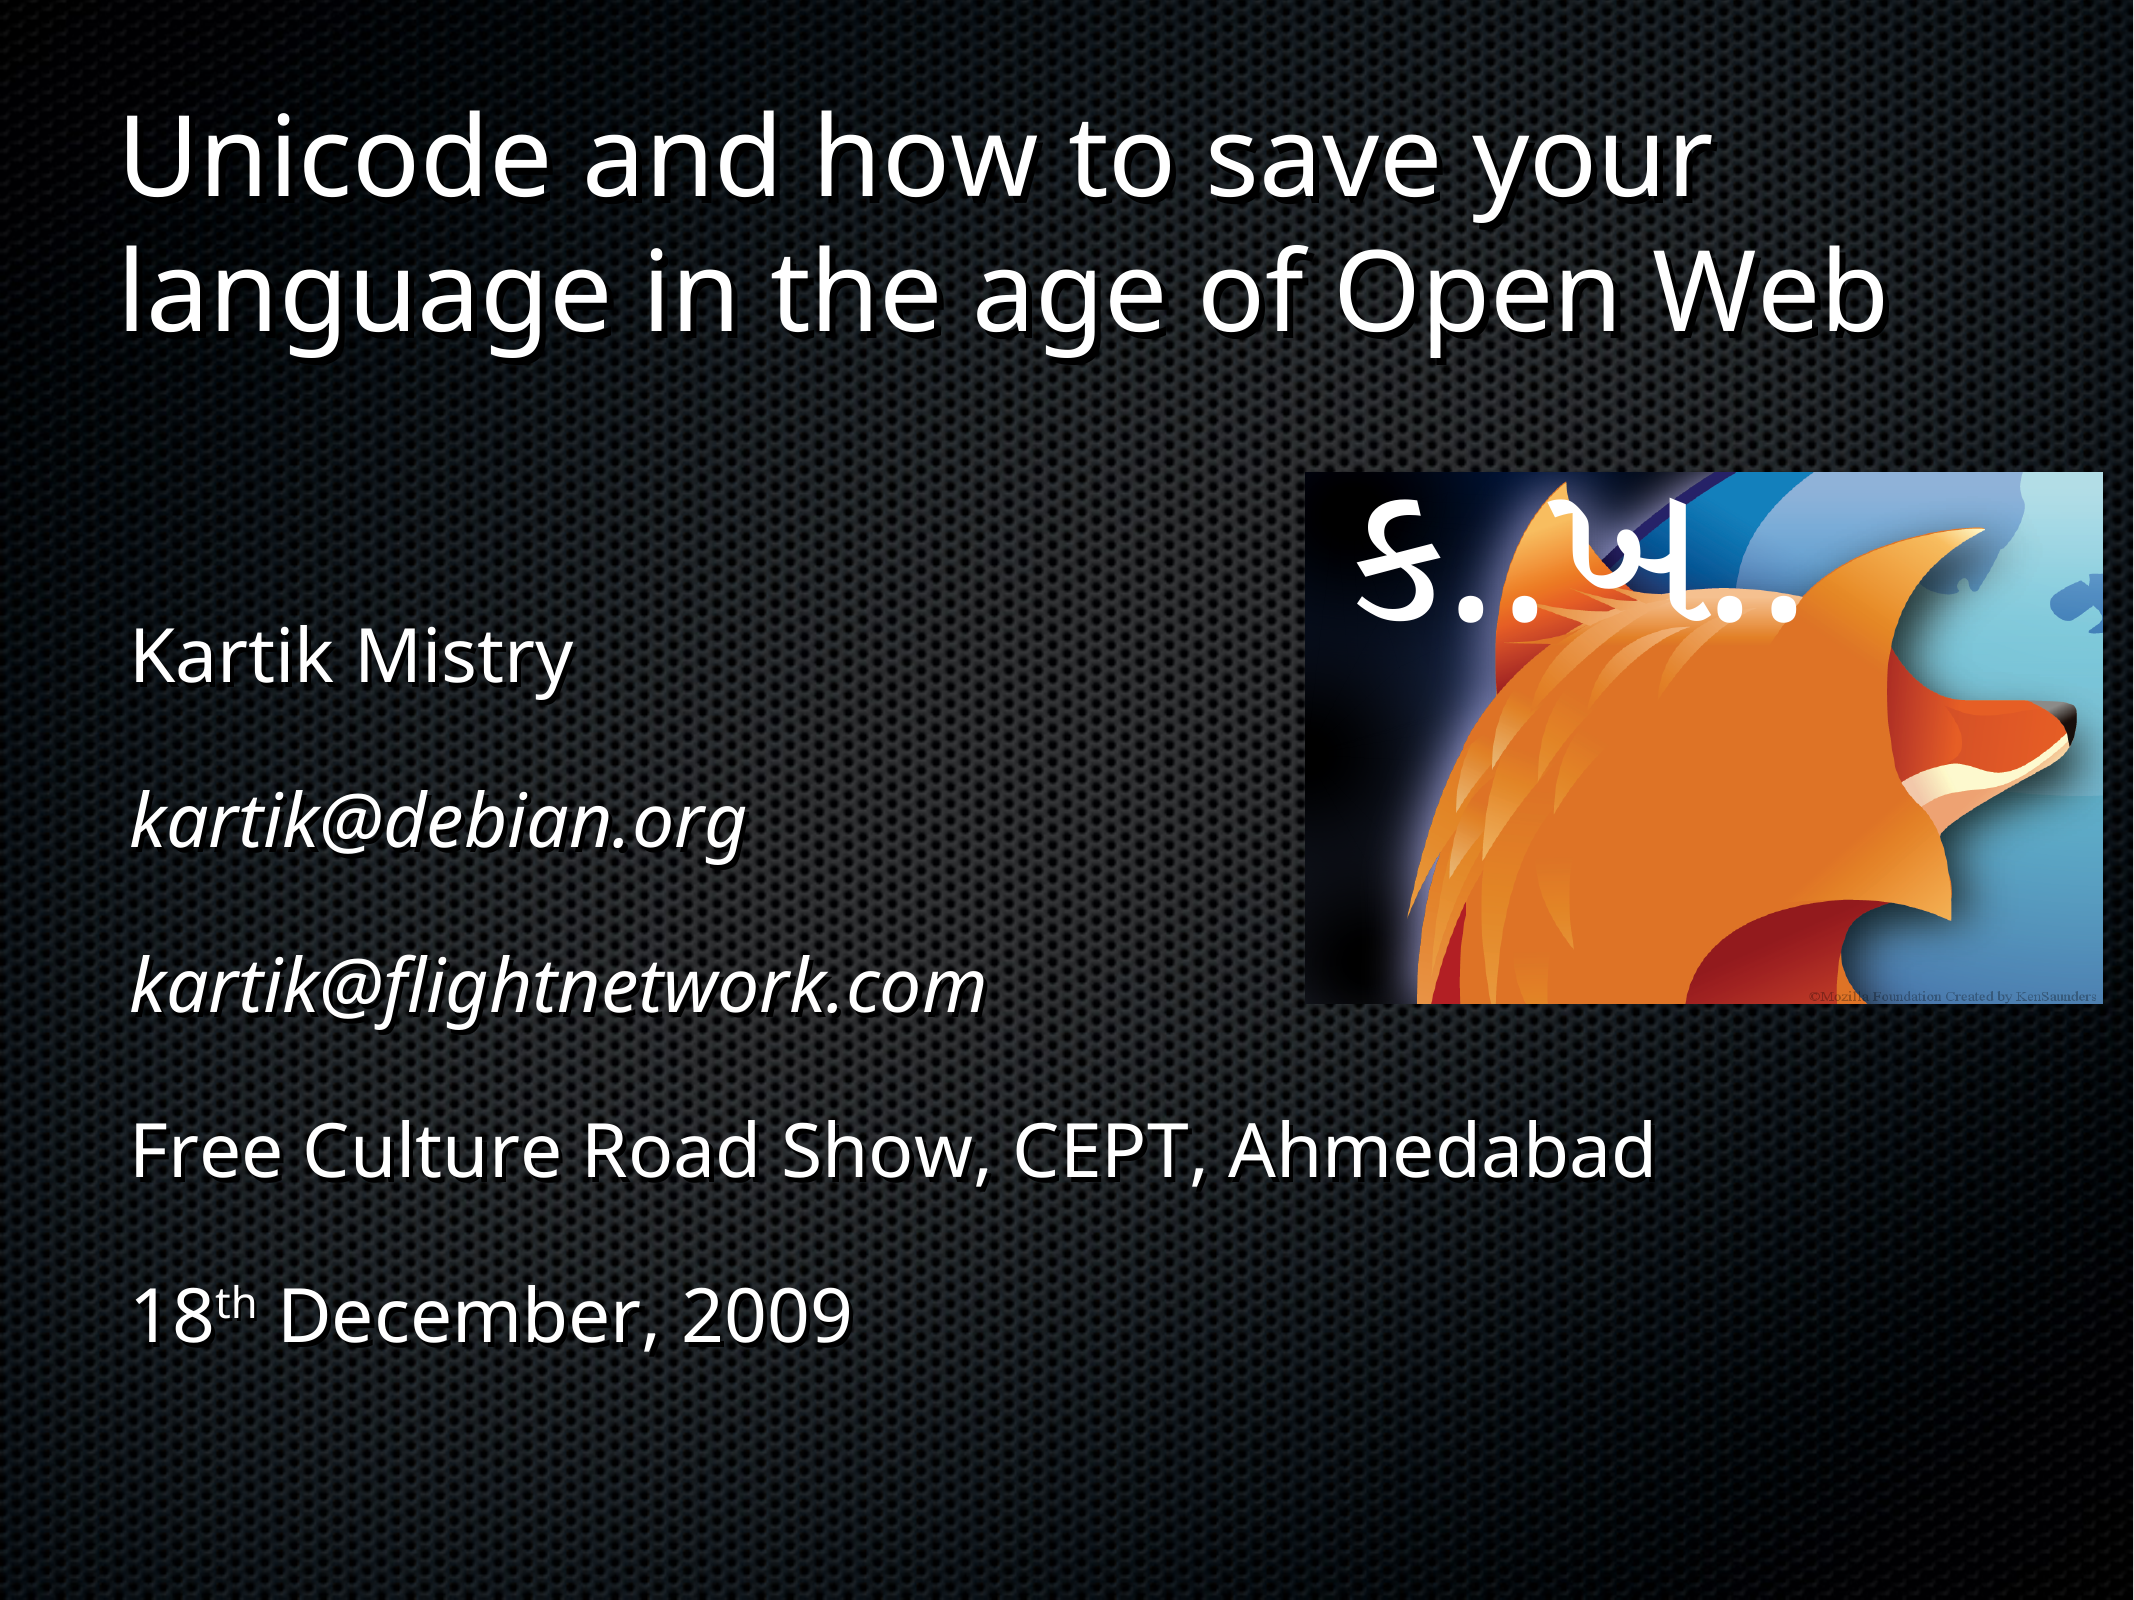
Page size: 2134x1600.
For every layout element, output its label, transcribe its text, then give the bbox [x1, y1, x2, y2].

title Unicode and how to save your language in the age of Open Web [117, 0, 2038, 355]
picture [0, 0, 2134, 1600]
subtitle Kartik Mistry kartik@debian.org kartik@flightnetwork.com Free Culture Road Show, CEPT, Ahmedabad 18th December, 2009 [129, 325, 2005, 1476]
text_box ક..ખ.. [1328, 413, 1920, 669]
